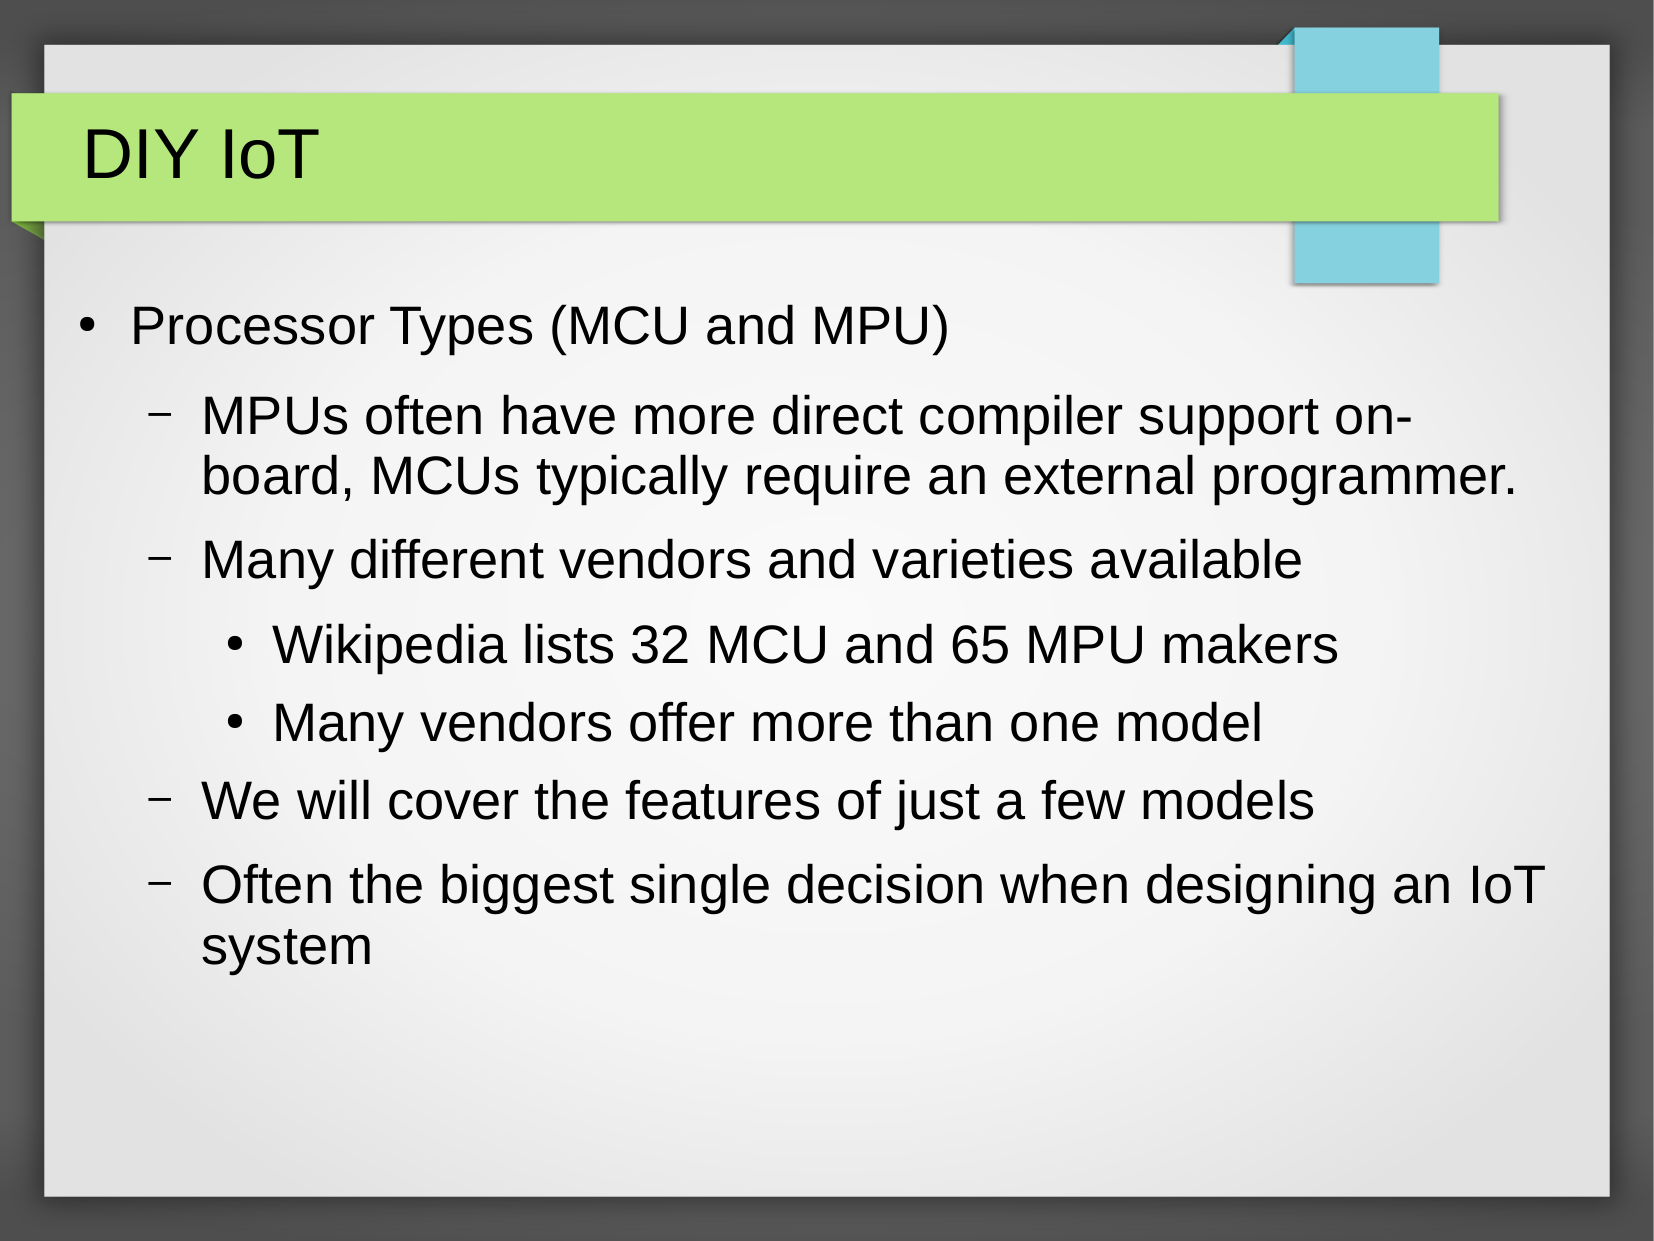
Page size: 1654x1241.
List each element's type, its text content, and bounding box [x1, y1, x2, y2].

title DIY IoT [82, 94, 1264, 213]
picture [0, 0, 1654, 1241]
list Processor Types (MCU and MPU) MPUs often have more direct compiler support on-board, MCUs typically require an external programmer. Many different vendors and varieties available Wikipedia lists 32 MCU and 65 MPU makers Many vendors offer more than one model We will cover the features of just a few models Often the biggest single decision when designing an IoT system [60, 295, 1549, 1126]
